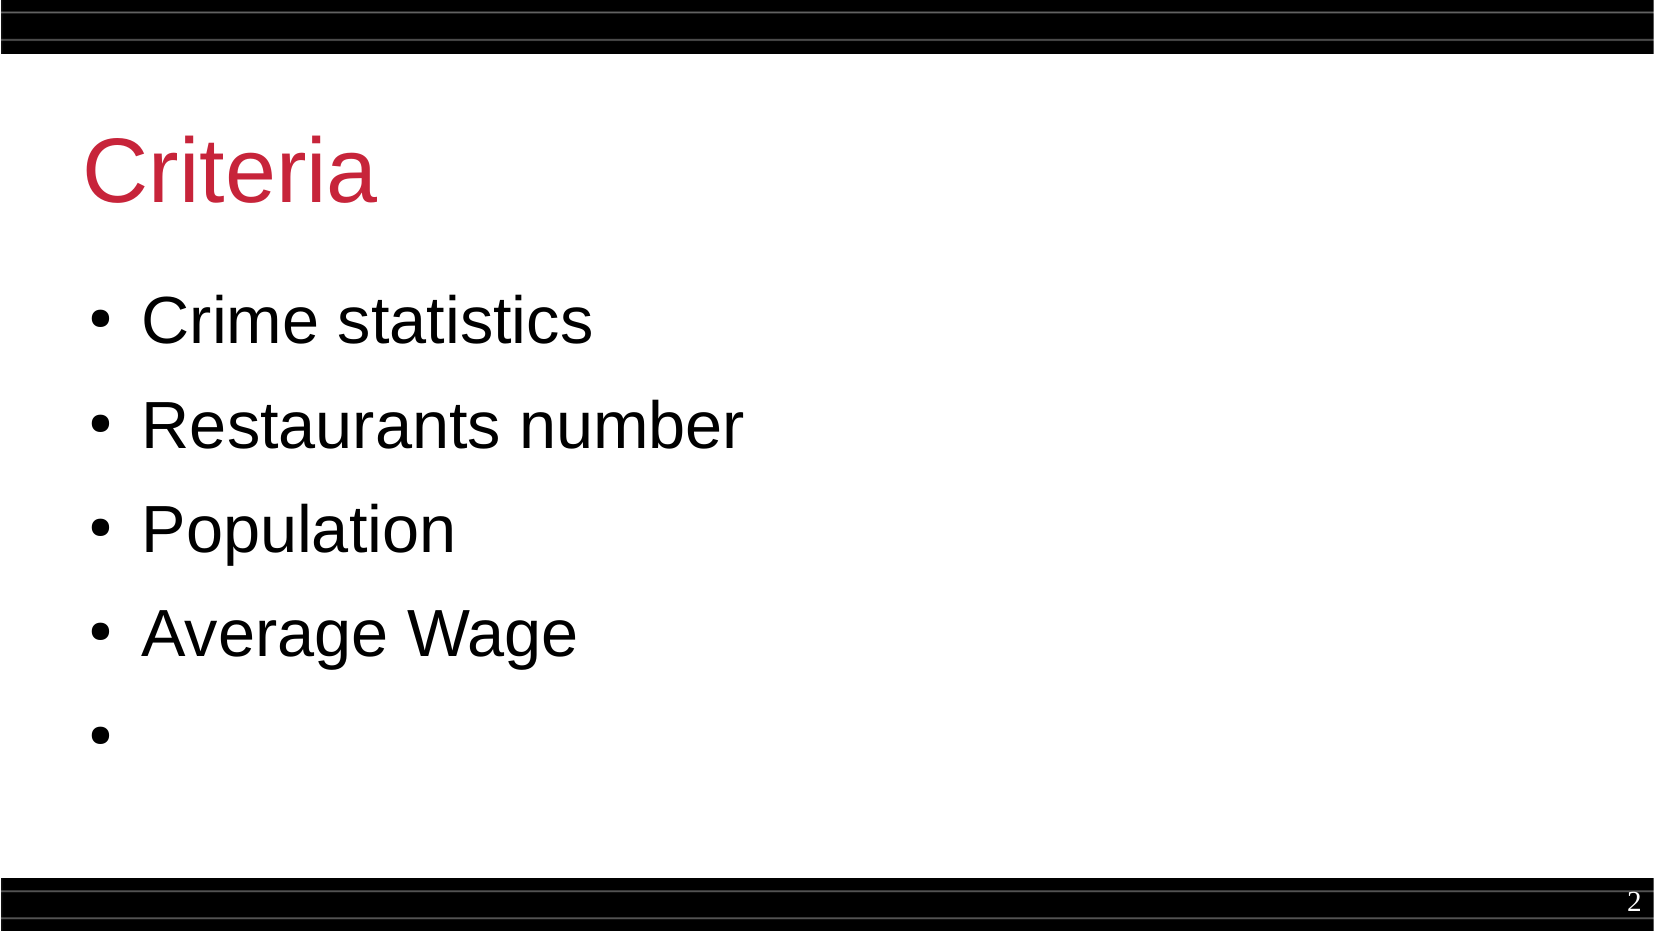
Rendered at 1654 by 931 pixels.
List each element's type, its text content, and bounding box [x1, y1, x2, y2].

picture [1, 0, 1654, 54]
picture [1, 878, 1654, 931]
title Criteria [82, 92, 1571, 249]
list Crime statistics Restaurants number Population Average Wage [70, 283, 1560, 863]
